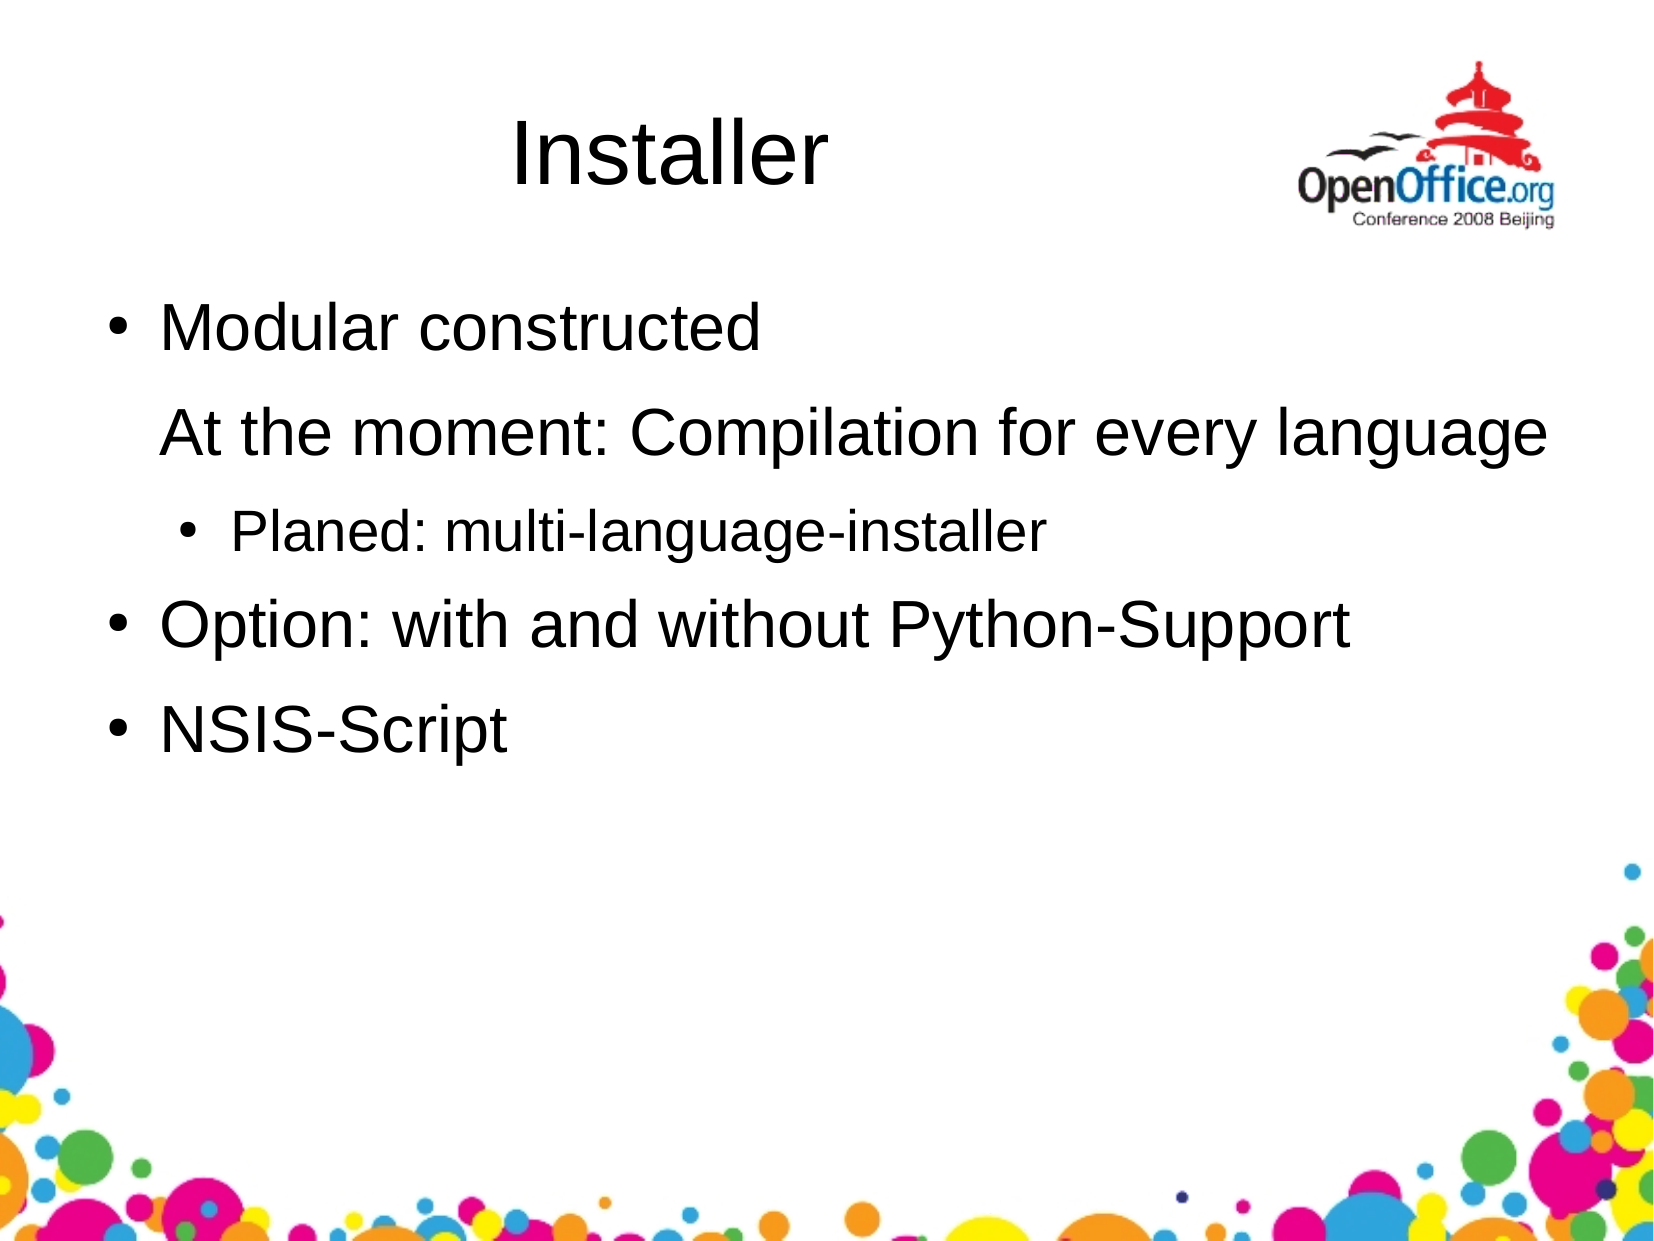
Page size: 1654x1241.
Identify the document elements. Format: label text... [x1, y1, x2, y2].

list Modular constructed At the moment: Compilation for every language Planed: multi-language-installer Option: with and without Python-Support NSIS-Script [88, 290, 1577, 1094]
picture [1285, 51, 1569, 250]
picture [0, 810, 1654, 1241]
title Installer [82, 56, 1258, 250]
